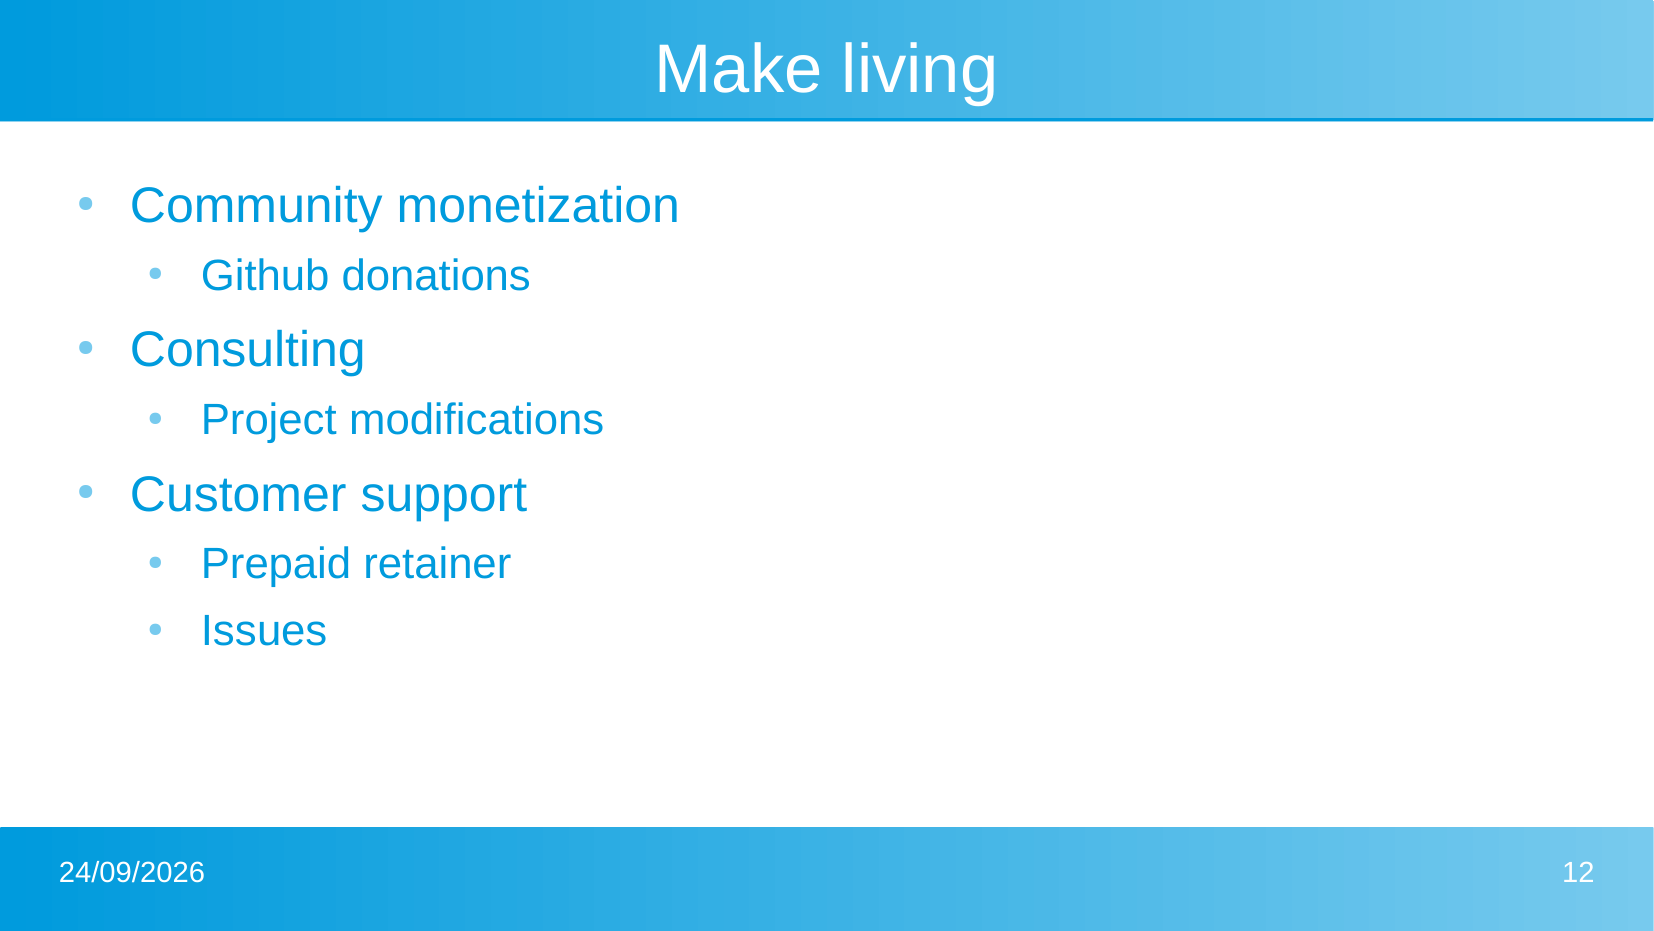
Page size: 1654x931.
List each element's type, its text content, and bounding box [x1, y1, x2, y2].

list Community monetization Github donations Consulting Project modifications Customer support Prepaid retainer Issues [59, 177, 1595, 768]
title Make living [59, 29, 1595, 108]
